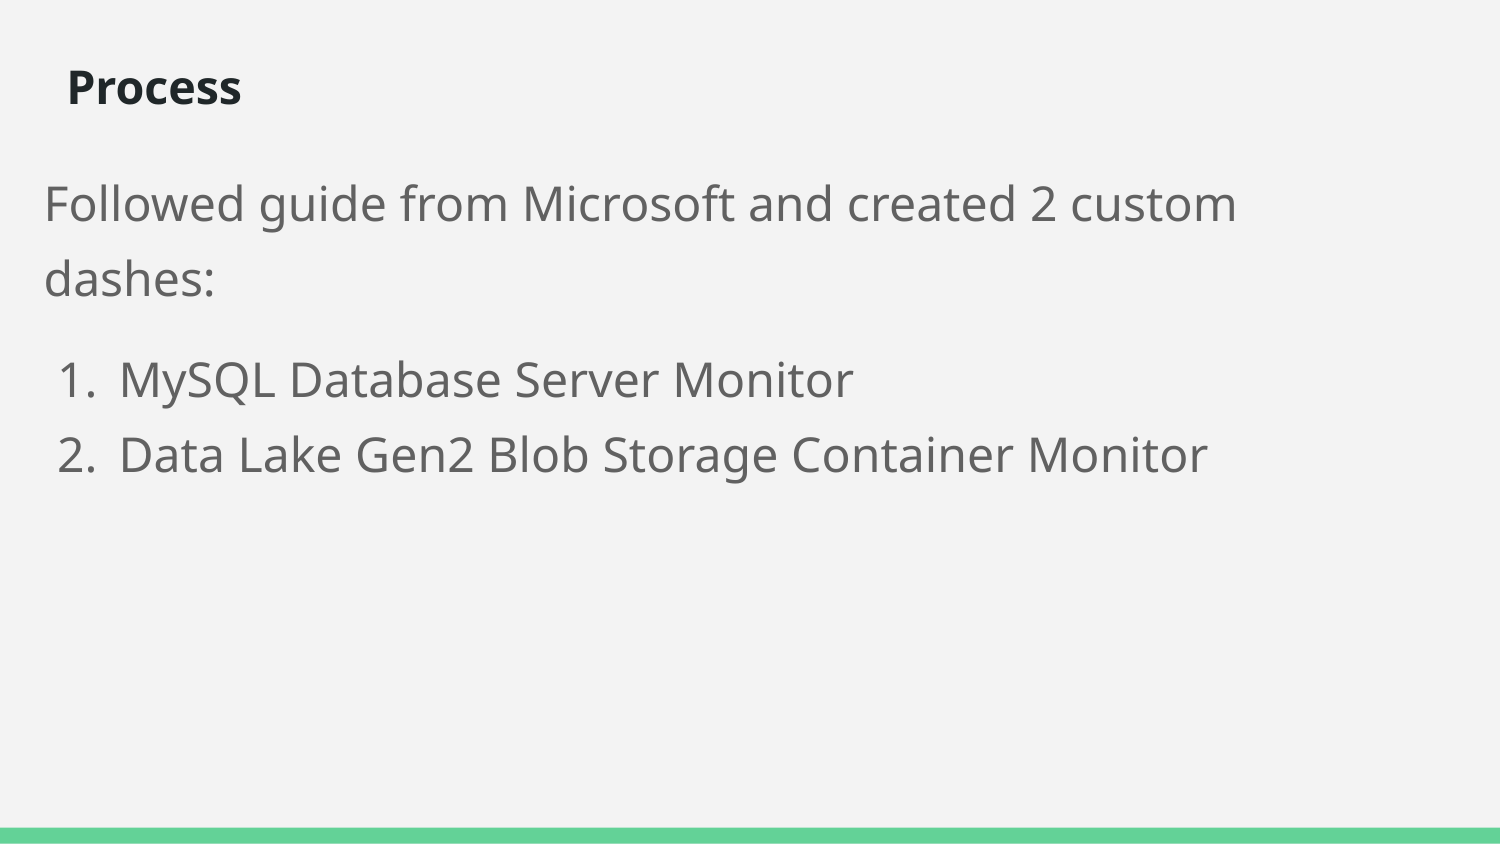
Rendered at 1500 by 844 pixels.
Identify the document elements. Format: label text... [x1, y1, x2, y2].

text_box Followed guide from Microsoft and created 2 custom dashes: MySQL Database Server Monitor Data Lake Gen2 Blob Storage Container Monitor [28, 145, 1439, 818]
text_box Process [51, 39, 1449, 134]
